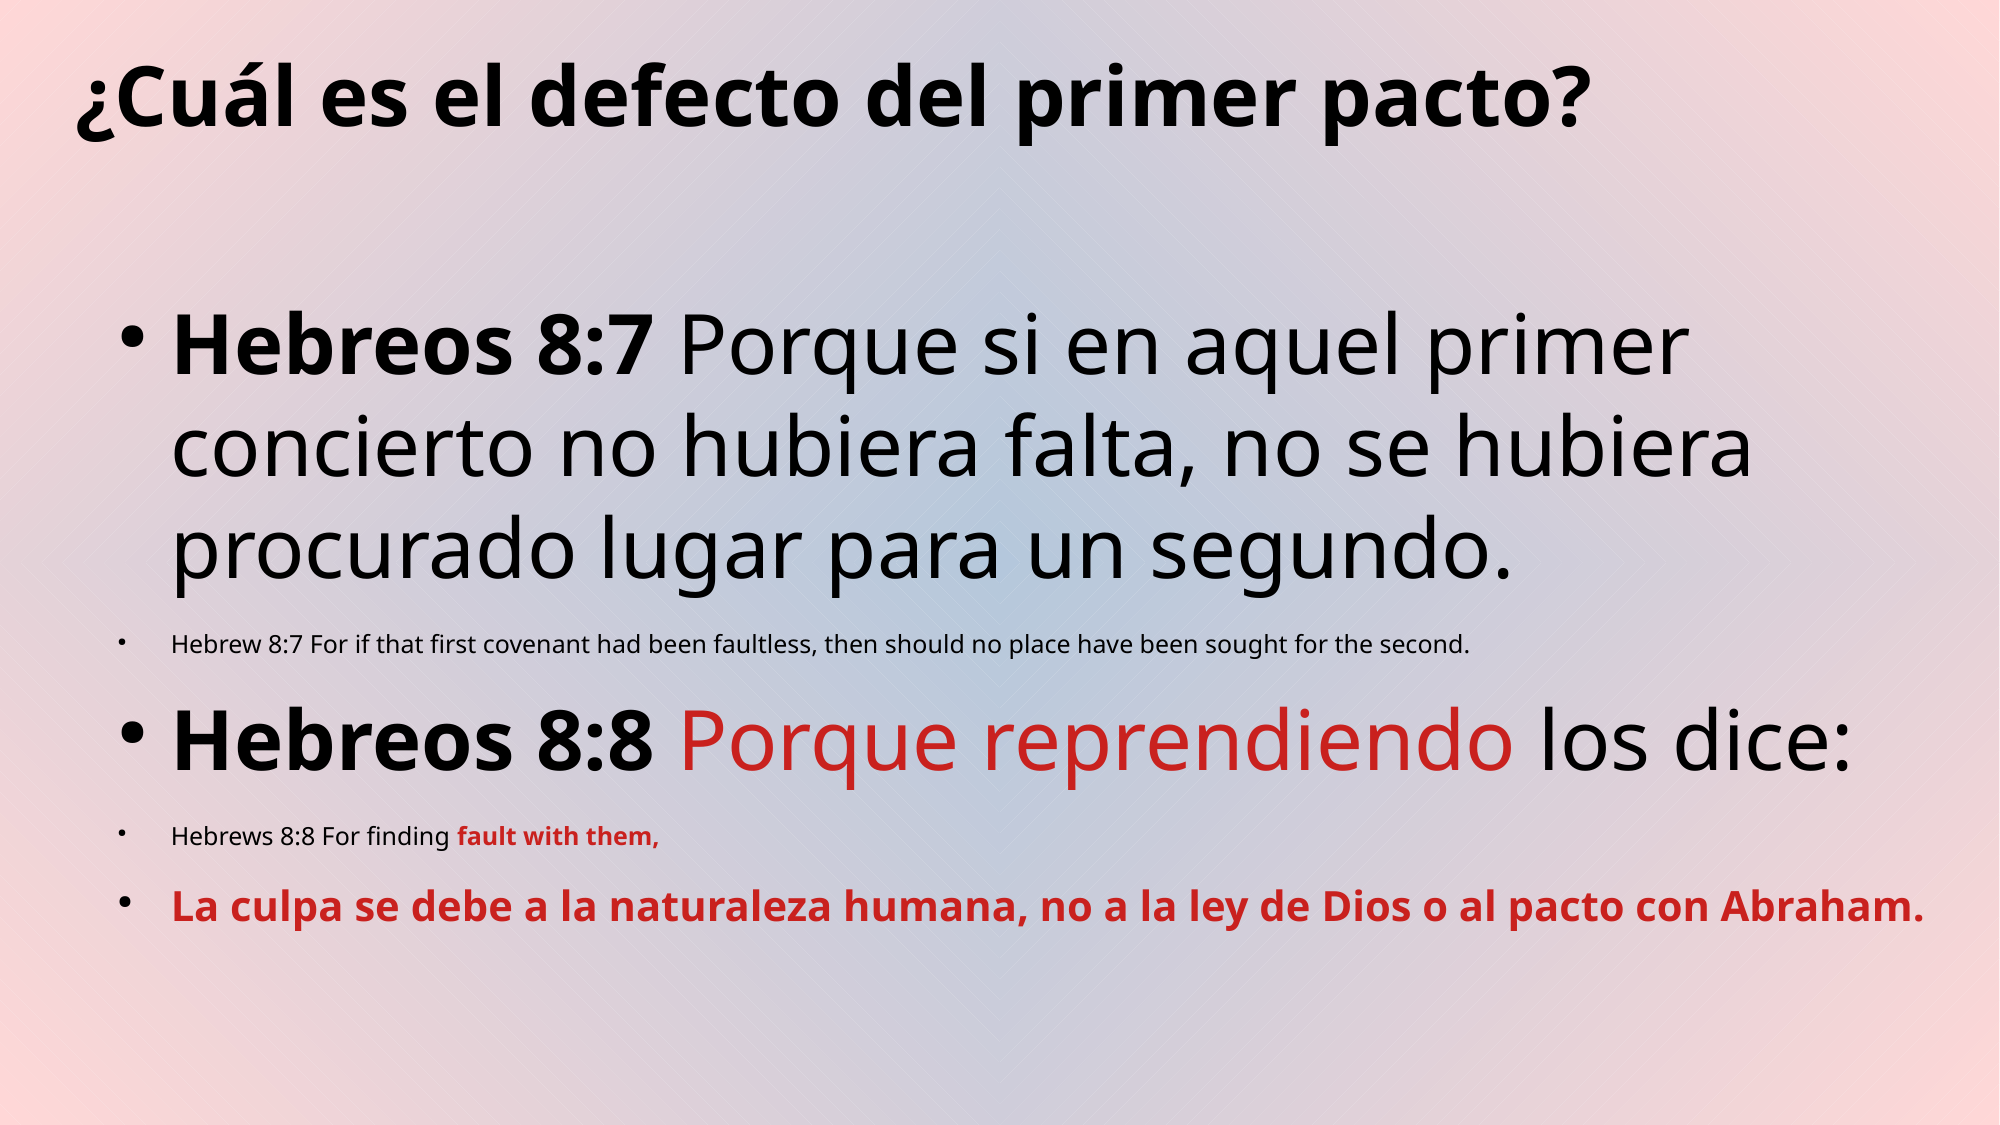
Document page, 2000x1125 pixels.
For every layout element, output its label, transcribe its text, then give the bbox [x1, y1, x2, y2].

title ¿Cuál es el defecto del primer pacto? [74, 35, 1950, 153]
list Hebreos 8:7 Porque si en aquel primer concierto no hubiera falta, no se hubiera procurado lugar para un segundo. Hebrew 8:7 For if that first covenant had been faultless, then should no place have been sought for the second. Hebreos 8:8 Porque reprendiendo los dice: Hebrews 8:8 For finding fault with them, La culpa se debe a la naturaleza humana, no a la ley de Dios o al pacto con Abraham. [99, 149, 1950, 1013]
